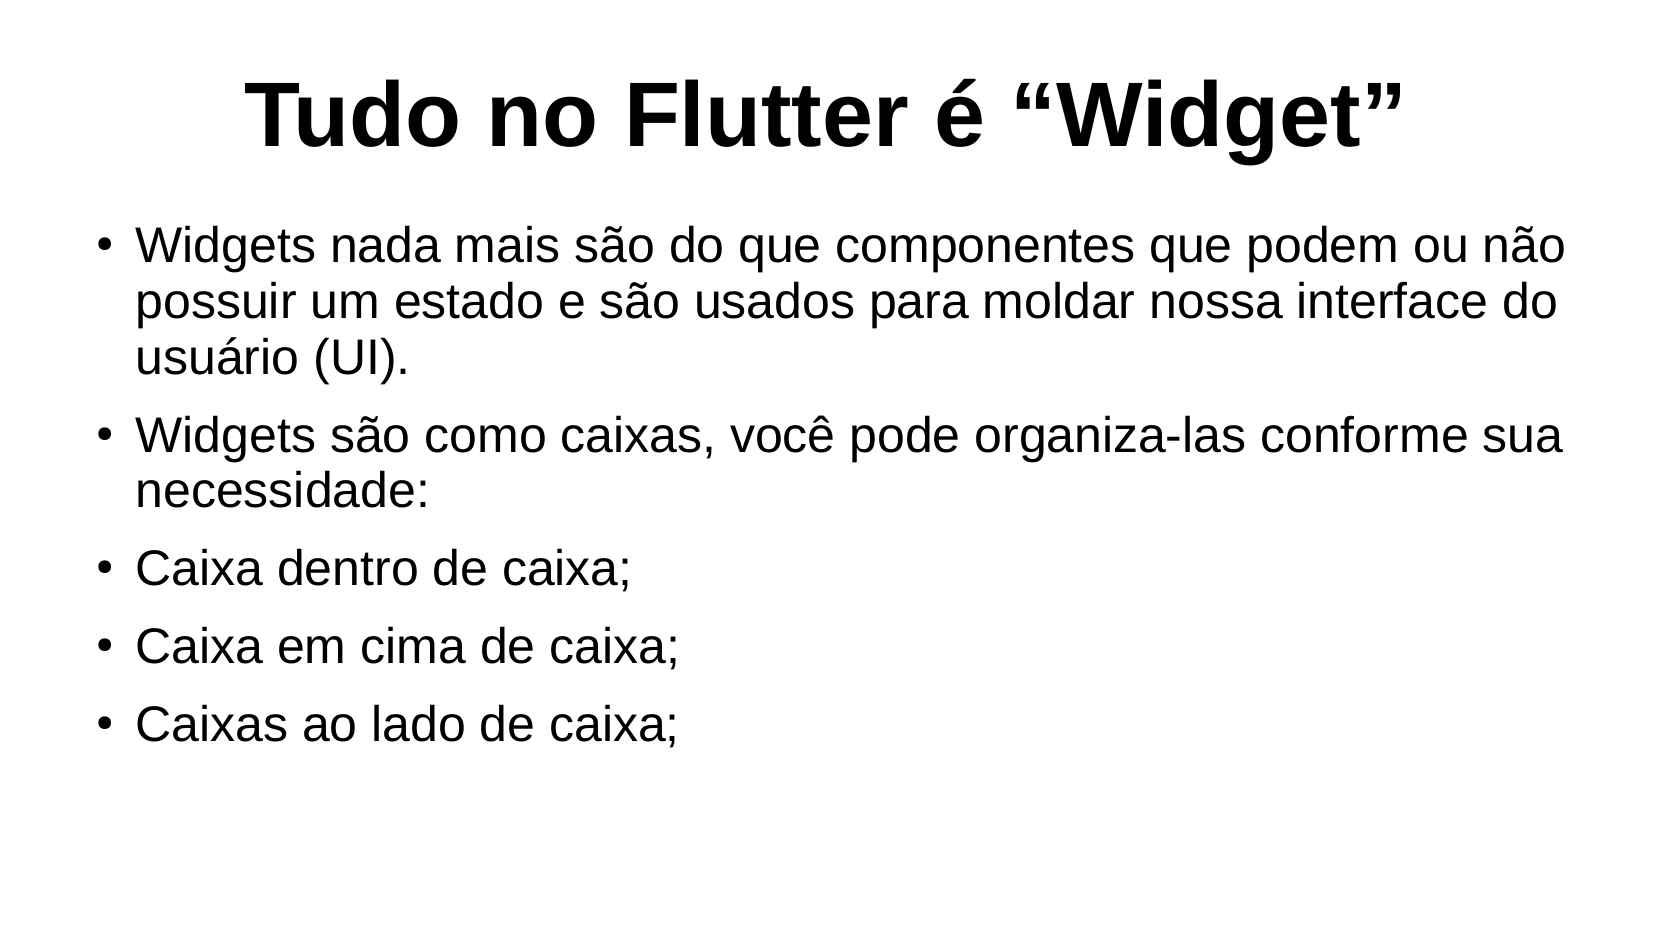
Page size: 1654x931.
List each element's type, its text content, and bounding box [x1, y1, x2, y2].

list Widgets nada mais são do que componentes que podem ou não possuir um estado e são usados para moldar nossa interface do usuário (UI). Widgets são como caixas, você pode organiza-las conforme sua necessidade: Caixa dentro de caixa; Caixa em cima de caixa; Caixas ao lado de caixa; [82, 217, 1571, 758]
title Tudo no Flutter é “Widget” [82, 37, 1571, 193]
